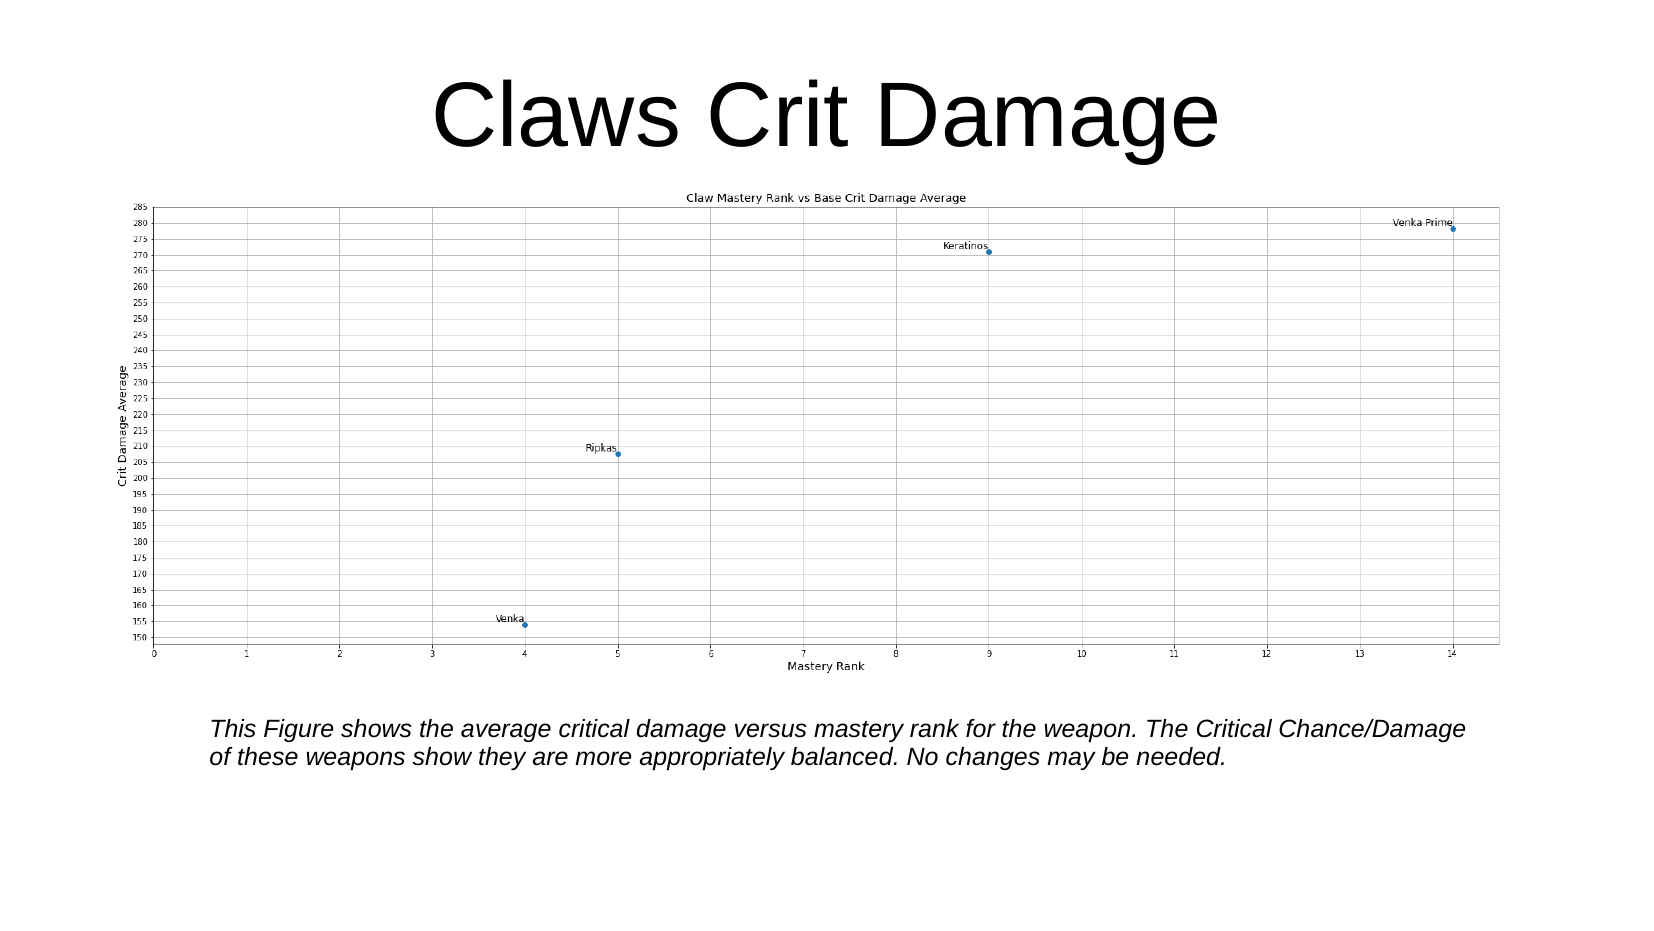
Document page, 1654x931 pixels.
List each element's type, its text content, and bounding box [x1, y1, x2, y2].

picture [112, 187, 1504, 678]
title Claws Crit Damage [82, 37, 1571, 193]
text_box This Figure shows the average critical damage versus mastery rank for the weapon. The Critical Chance/Damage of these weapons show they are more appropriately balanced. No changes may be needed. [194, 707, 1501, 788]
